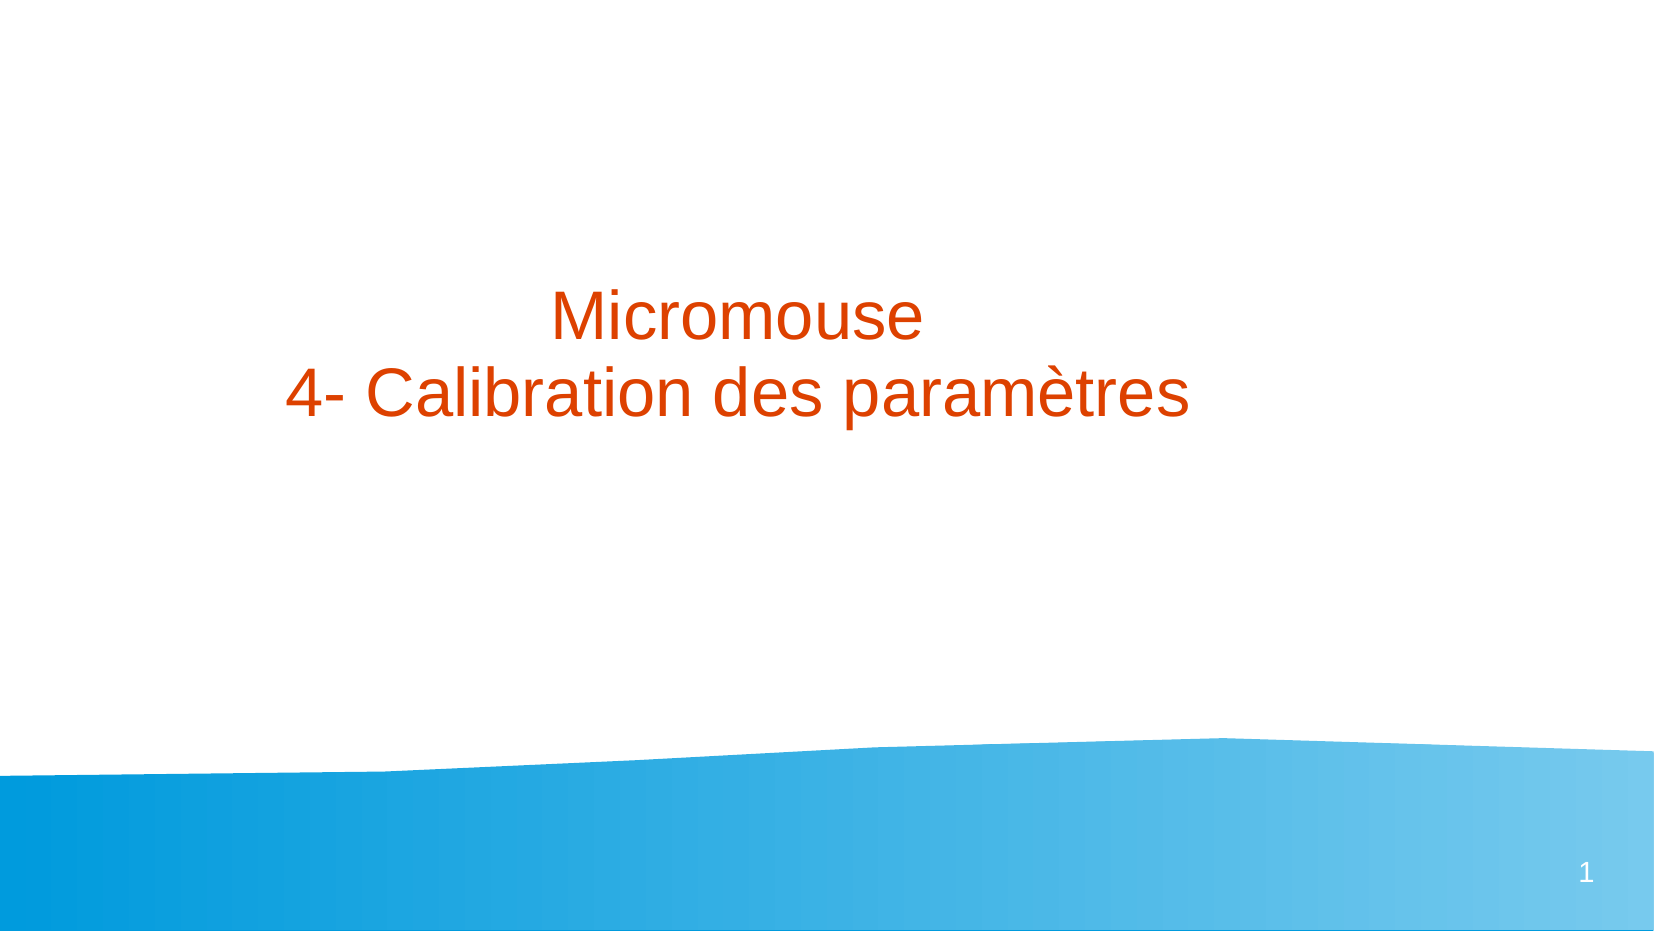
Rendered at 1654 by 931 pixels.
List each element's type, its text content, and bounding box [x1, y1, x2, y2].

title Micromouse 4- Calibration des paramètres [0, 265, 1477, 443]
